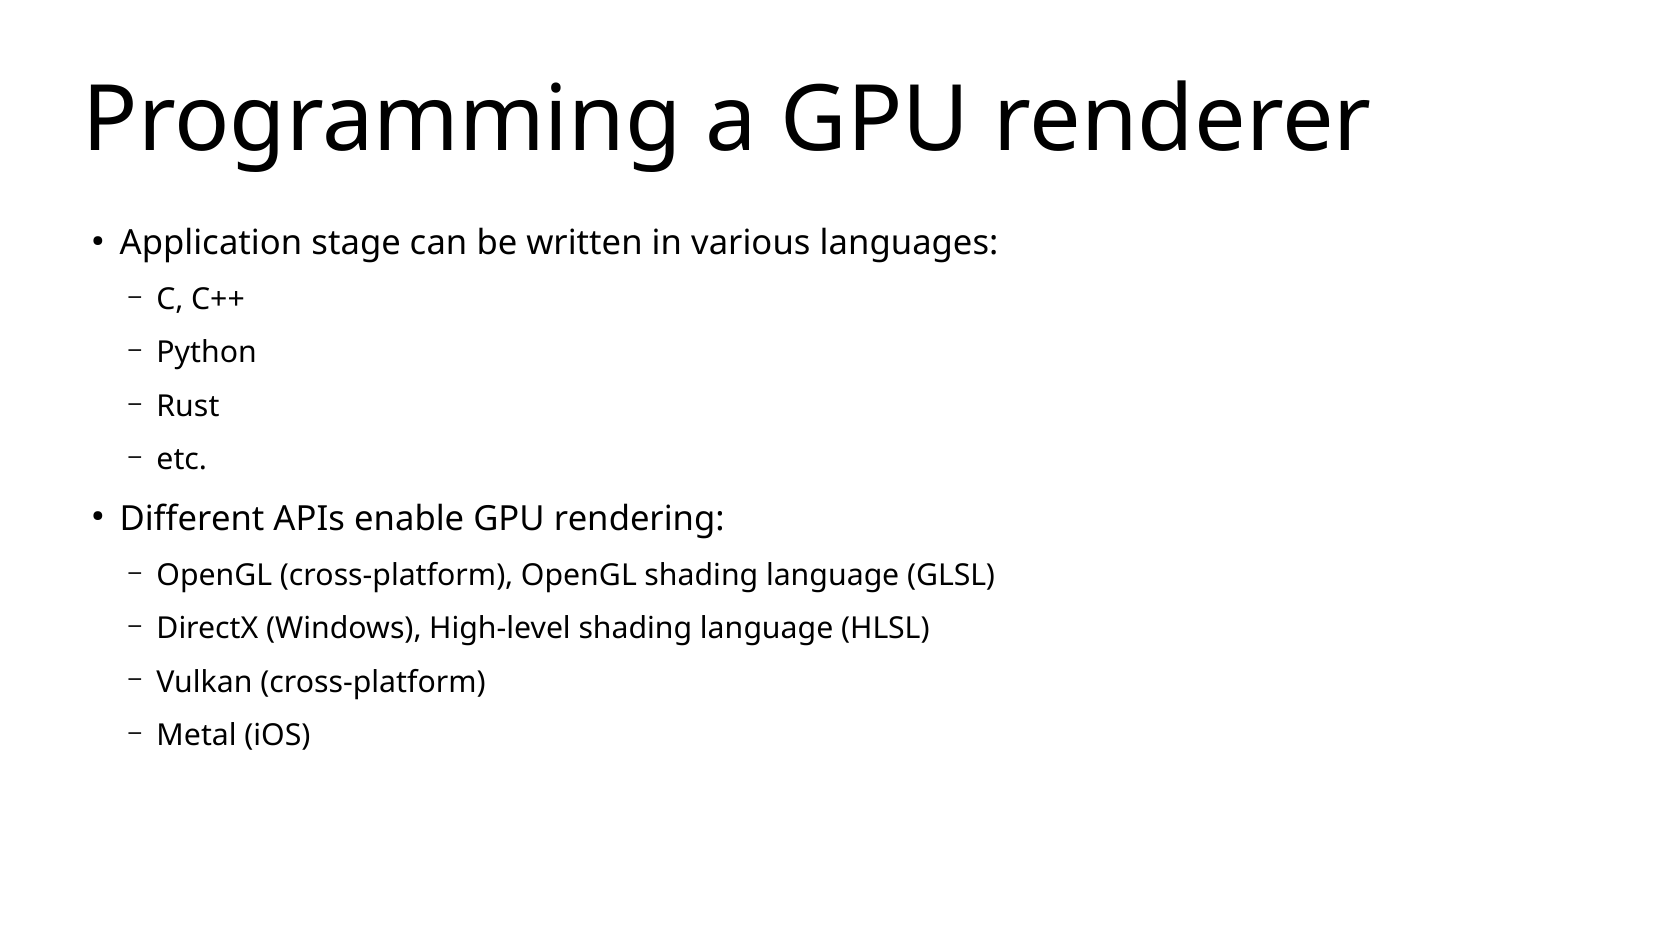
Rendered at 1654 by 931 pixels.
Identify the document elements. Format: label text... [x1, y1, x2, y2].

title Programming a GPU renderer [82, 37, 1571, 193]
list Application stage can be written in various languages: C, C++ Python Rust etc. Different APIs enable GPU rendering: OpenGL (cross-platform), OpenGL shading language (GLSL) DirectX (Windows), High-level shading language (HLSL) Vulkan (cross-platform) Metal (iOS) [82, 217, 1571, 758]
